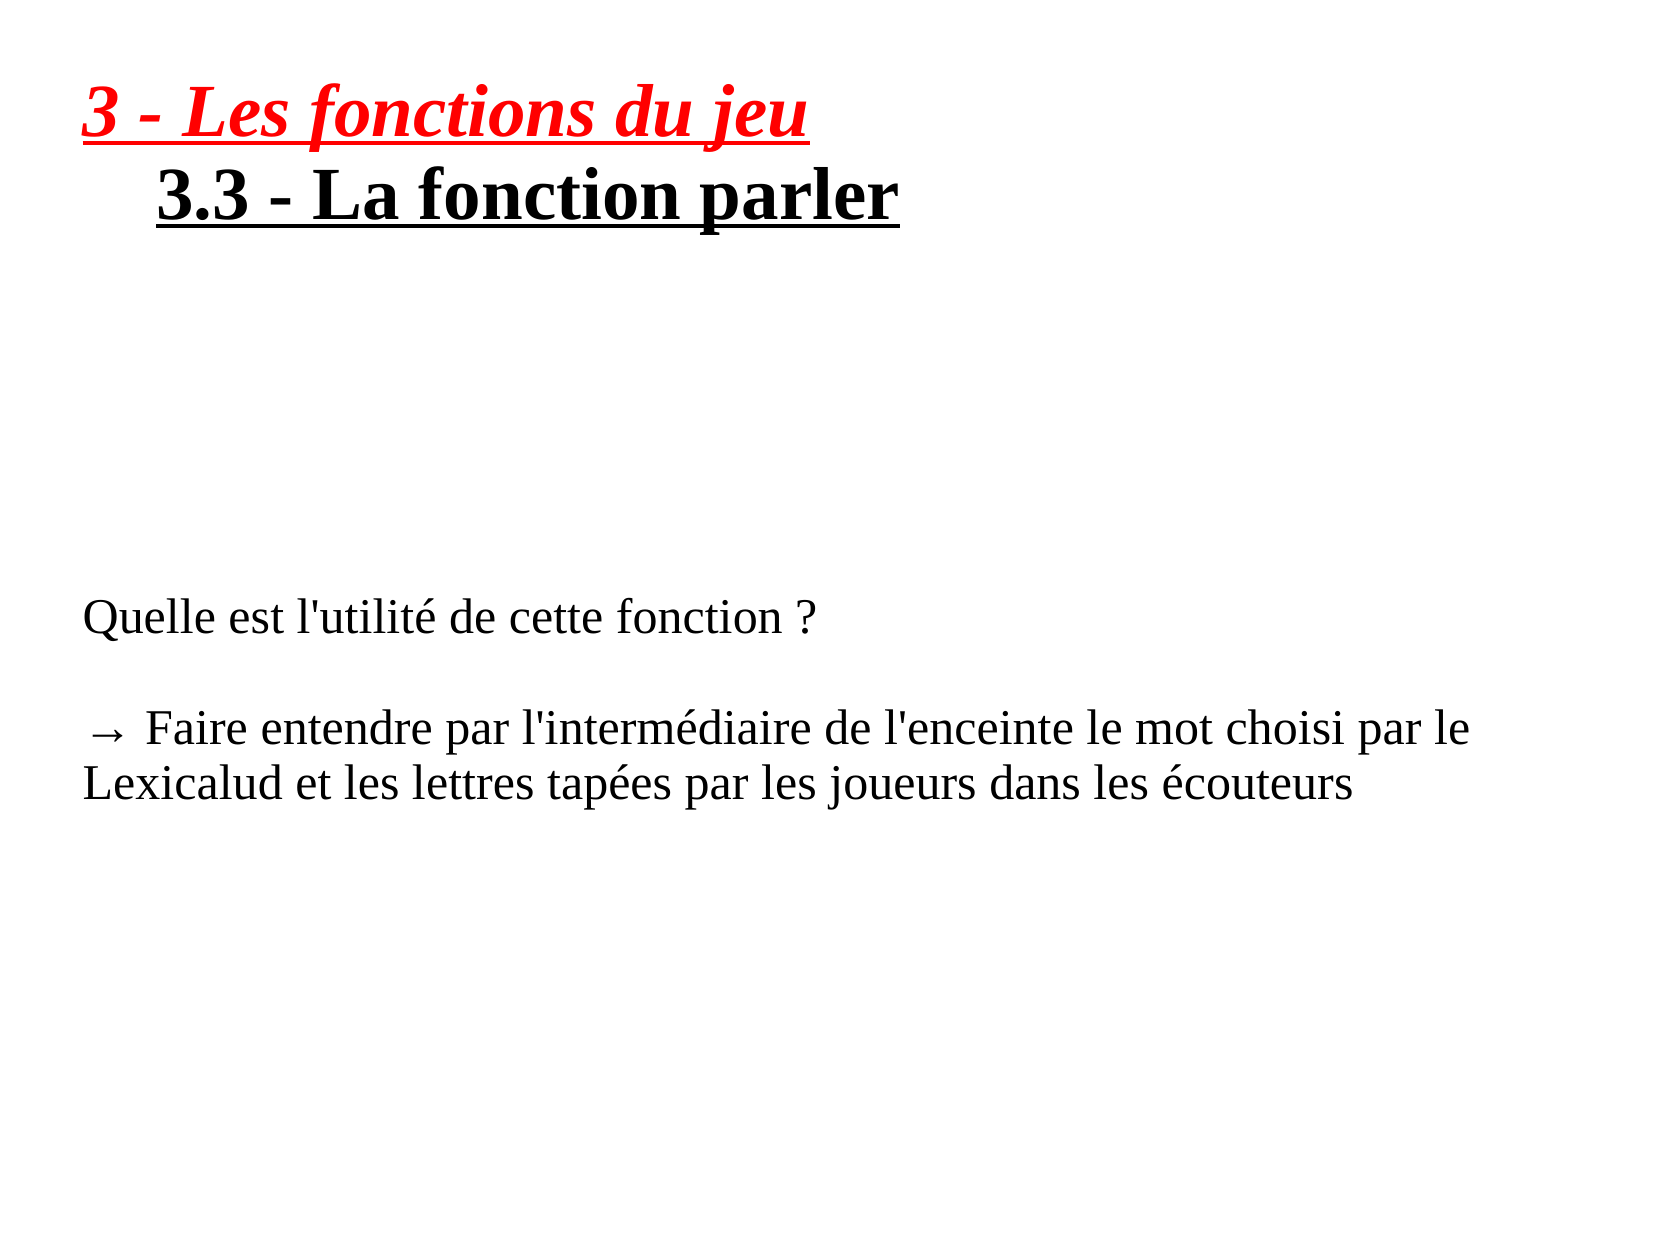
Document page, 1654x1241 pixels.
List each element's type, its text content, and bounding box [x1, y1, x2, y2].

text_box Quelle est l'utilité de cette fonction ? → Faire entendre par l'intermédiaire de l'enceinte le mot choisi par le Lexicalud et les lettres tapées par les joueurs dans les écouteurs [82, 290, 1571, 1109]
title 3 - Les fonctions du jeu 3.3 - La fonction parler [82, 49, 1571, 257]
